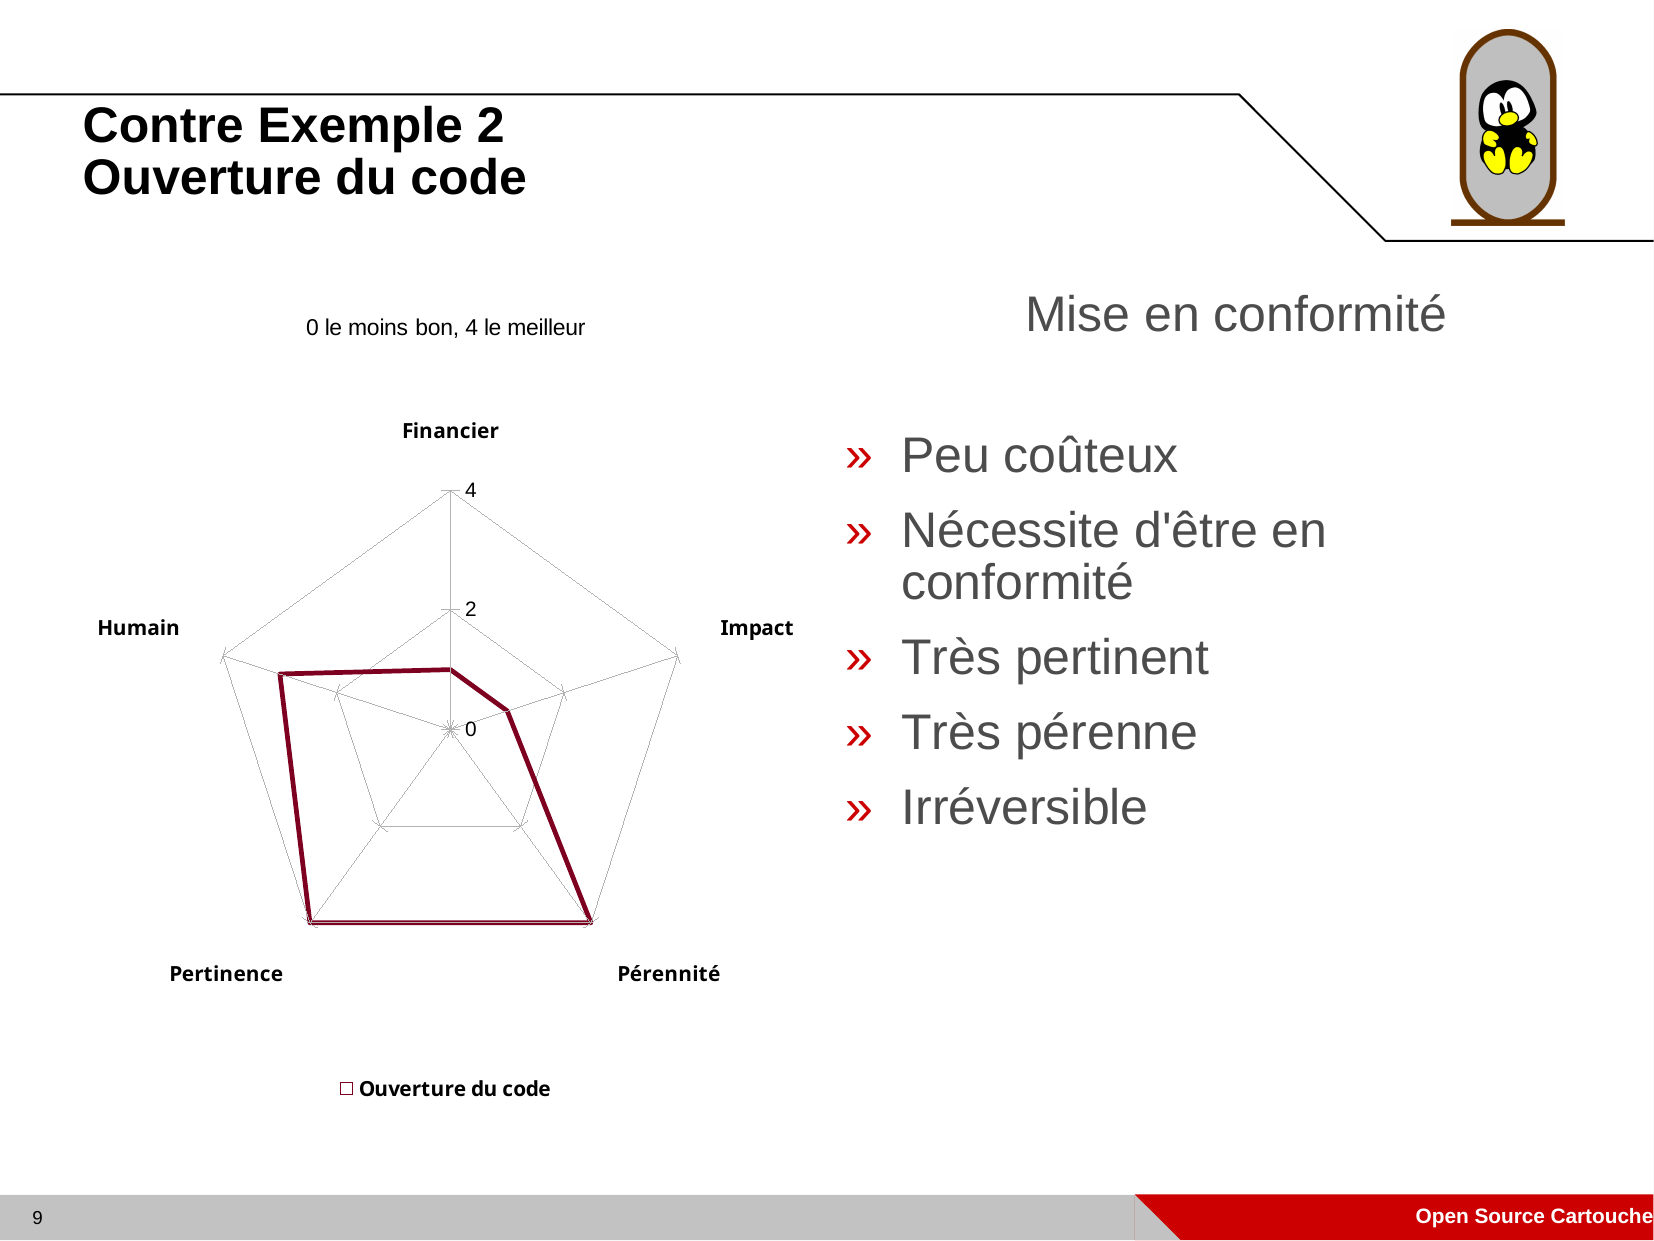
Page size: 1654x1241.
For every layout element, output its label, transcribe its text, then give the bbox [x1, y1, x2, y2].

list Mise en conformité Peu coûteux Nécessite d'être en conformité Très pertinent Très pérenne Irréversible [845, 290, 1572, 1109]
chart [82, 290, 809, 1109]
title Contre Exemple 2 Ouverture du code [82, 49, 1571, 257]
picture [1451, 29, 1565, 49]
